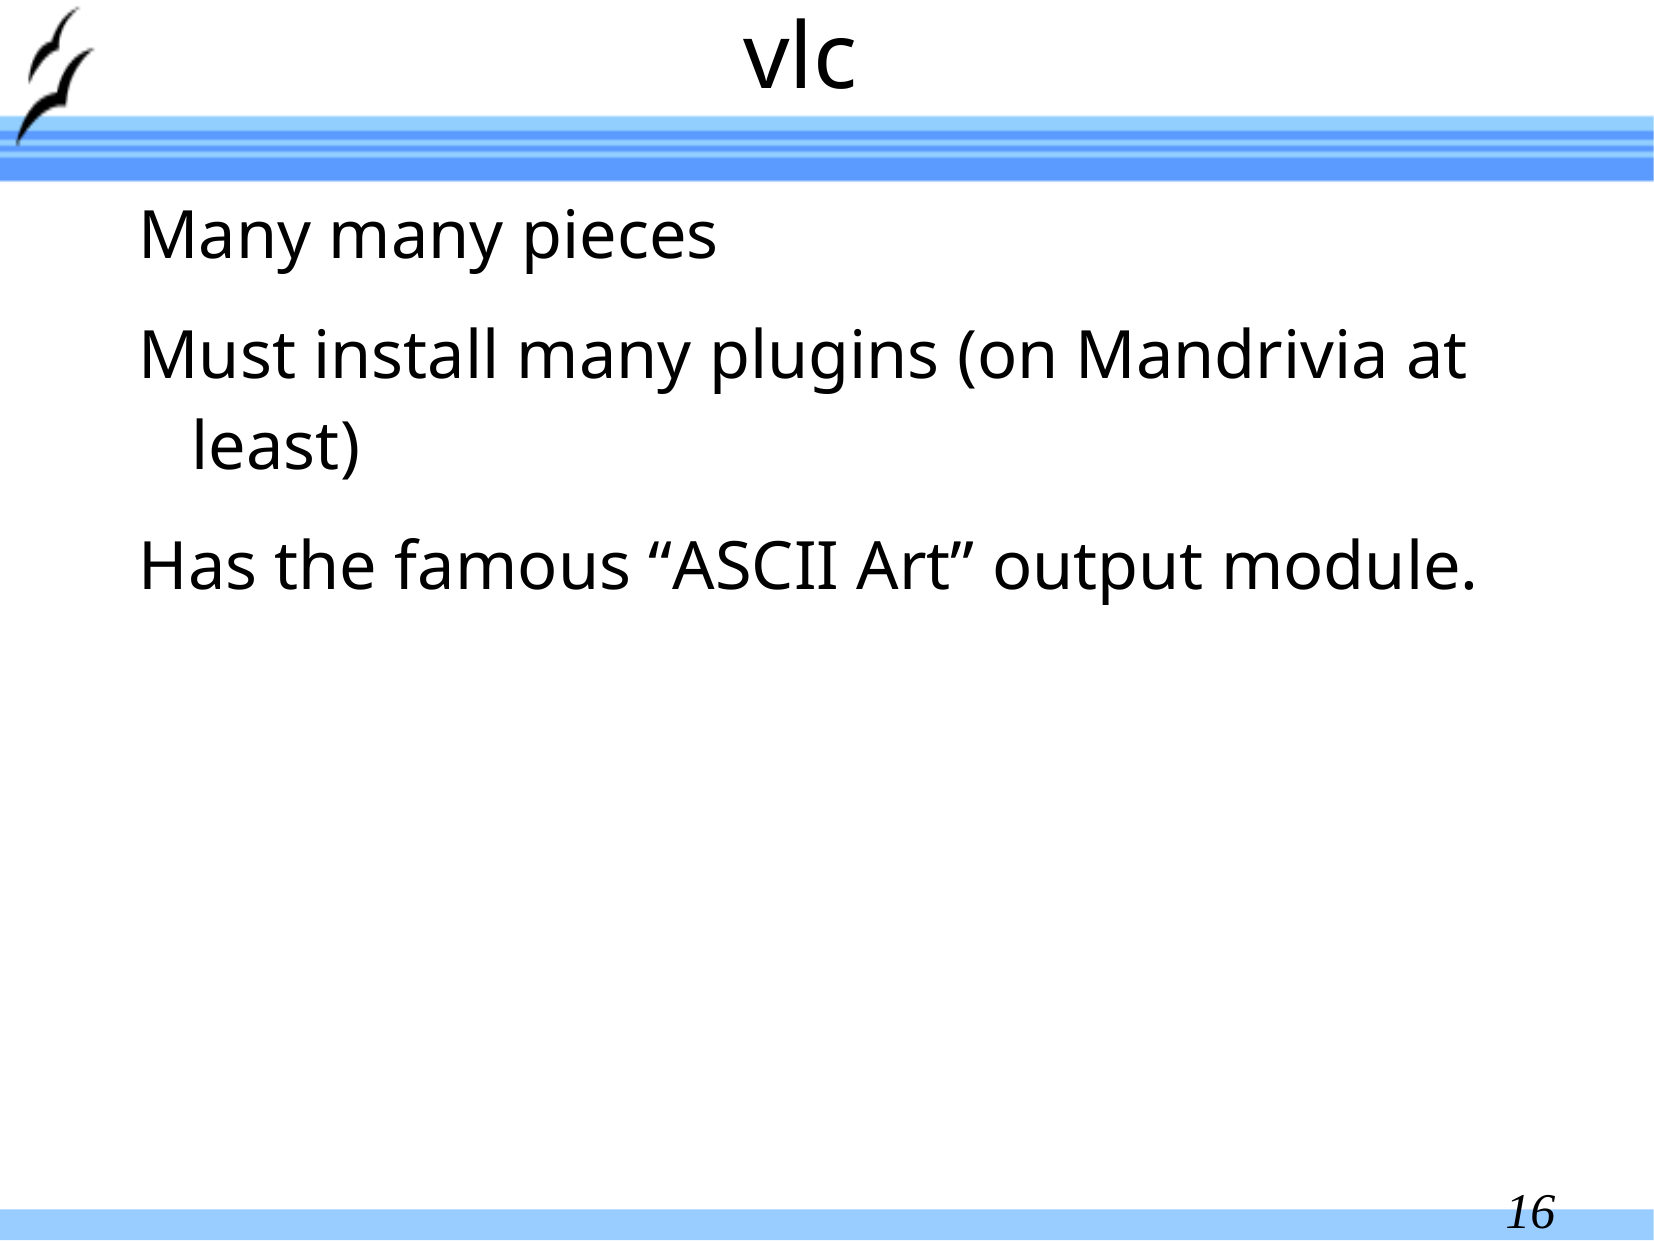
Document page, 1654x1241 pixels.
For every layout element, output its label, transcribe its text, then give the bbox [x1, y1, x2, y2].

title vlc [94, 0, 1507, 121]
picture [0, 0, 1654, 188]
list Many many pieces Must install many plugins (on Mandrivia at least) Has the famous “ASCII Art” output module. [120, 187, 1533, 1195]
